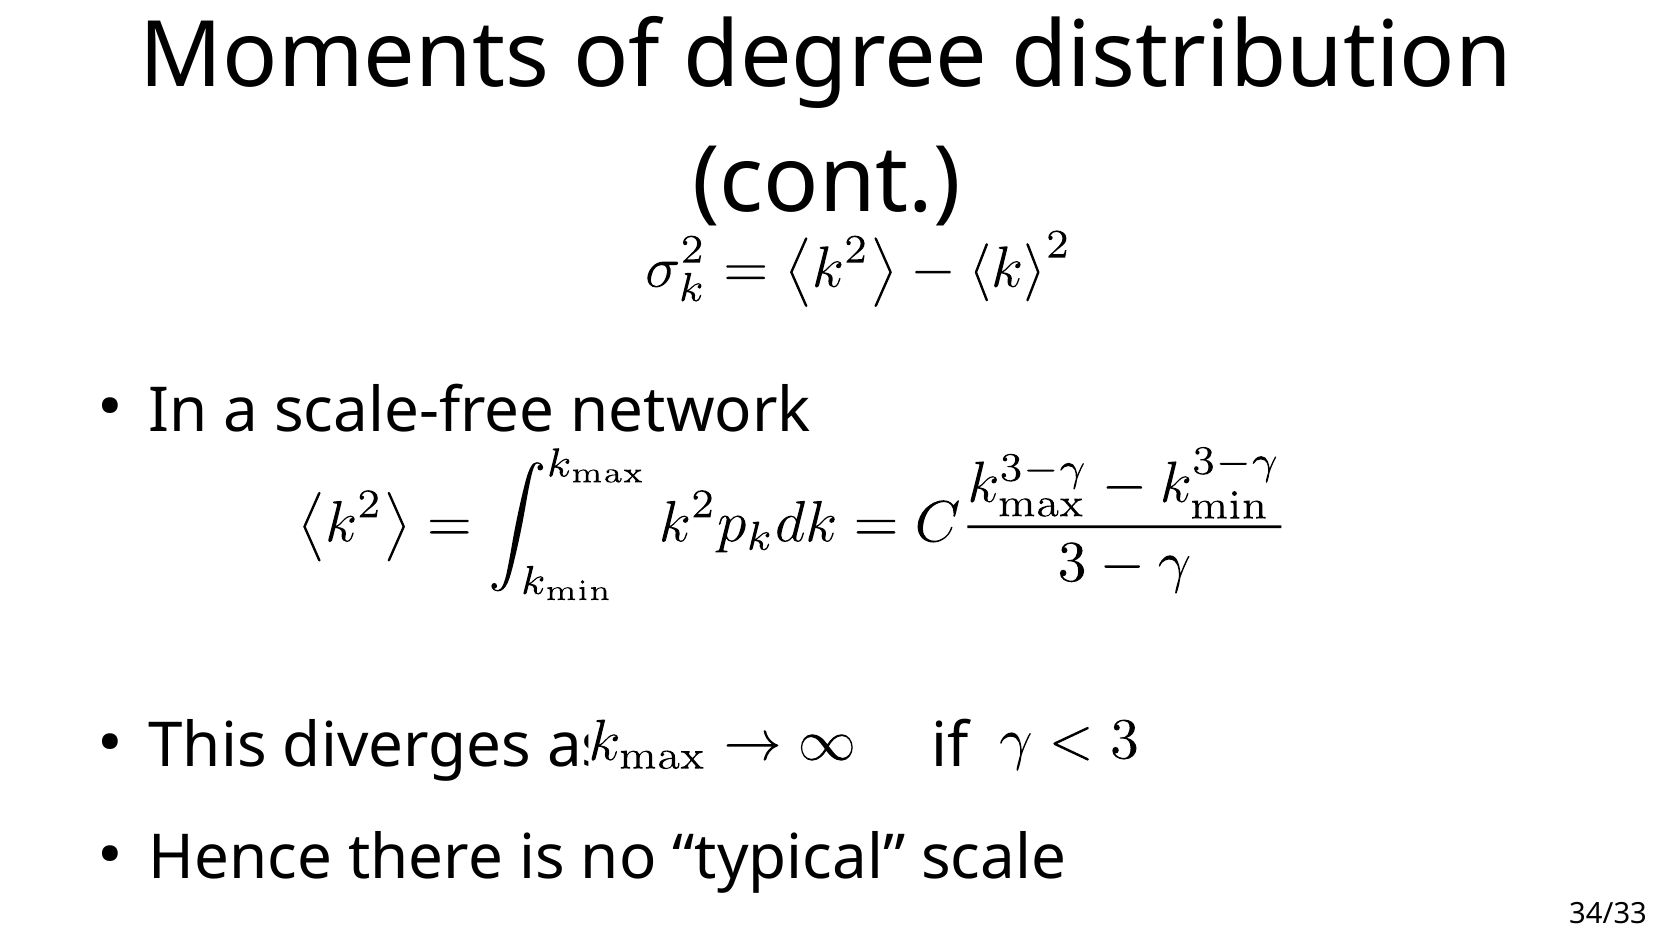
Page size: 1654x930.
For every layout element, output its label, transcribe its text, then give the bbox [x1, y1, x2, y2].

text_box [999, 719, 1139, 771]
text_box [645, 230, 1070, 308]
text_box [588, 719, 856, 770]
list In a scale-free network This diverges as if Hence there is no “typical” scale [82, 252, 1571, 901]
text_box [297, 446, 1282, 601]
title Moments of degree distribution (cont.) [82, 1, 1571, 225]
